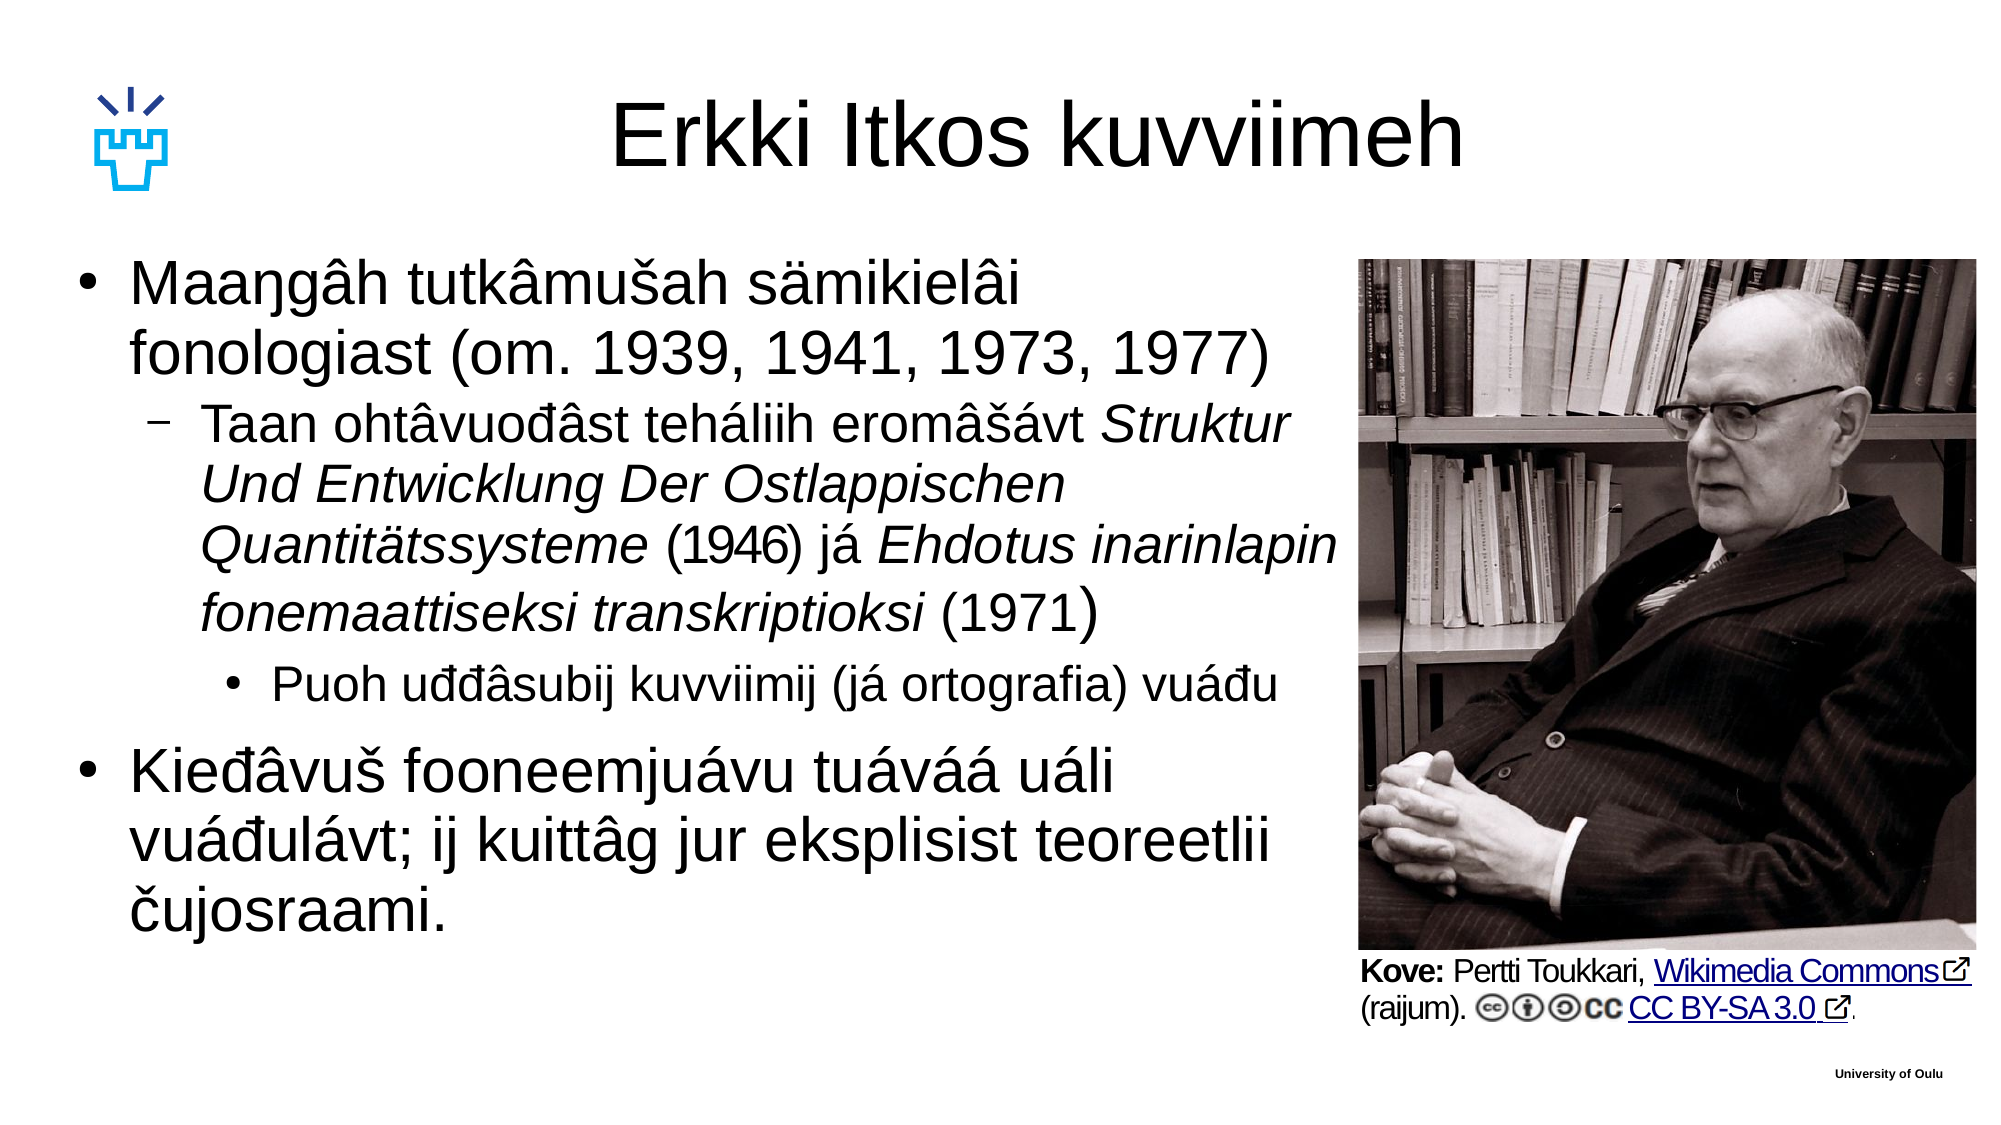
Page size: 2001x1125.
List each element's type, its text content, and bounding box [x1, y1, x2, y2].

title Erkki Itkos kuvviimeh [365, 32, 1713, 238]
text_box Kove: Pertti Toukkari, Wikimedia Commons (raijum). CC BY-SA 3.0 . [1345, 944, 2000, 1044]
picture [1474, 992, 1623, 1022]
picture [1358, 259, 1977, 944]
picture [1941, 954, 1972, 984]
list Maaŋgâh tutkâmušah sämikielâi fonologiast (om. 1939, 1941, 1973, 1977) Taan ohtâvuođâst teháliih eromâšávt Struktur Und Entwicklung Der Ostlappischen Quantitätssysteme (1946) já Ehdotus inarinlapin fonemaattiseksi transkriptioksi (1971) Puoh uđđâsubij kuvviimij (já ortografia) vuáđu Kieđâvuš fooneemjuávu tuáváá uáli vuáđulávt; ij kuittâg jur eksplisist teoreetlii čujosraami. [59, 248, 1340, 1125]
picture [1823, 992, 1853, 1022]
